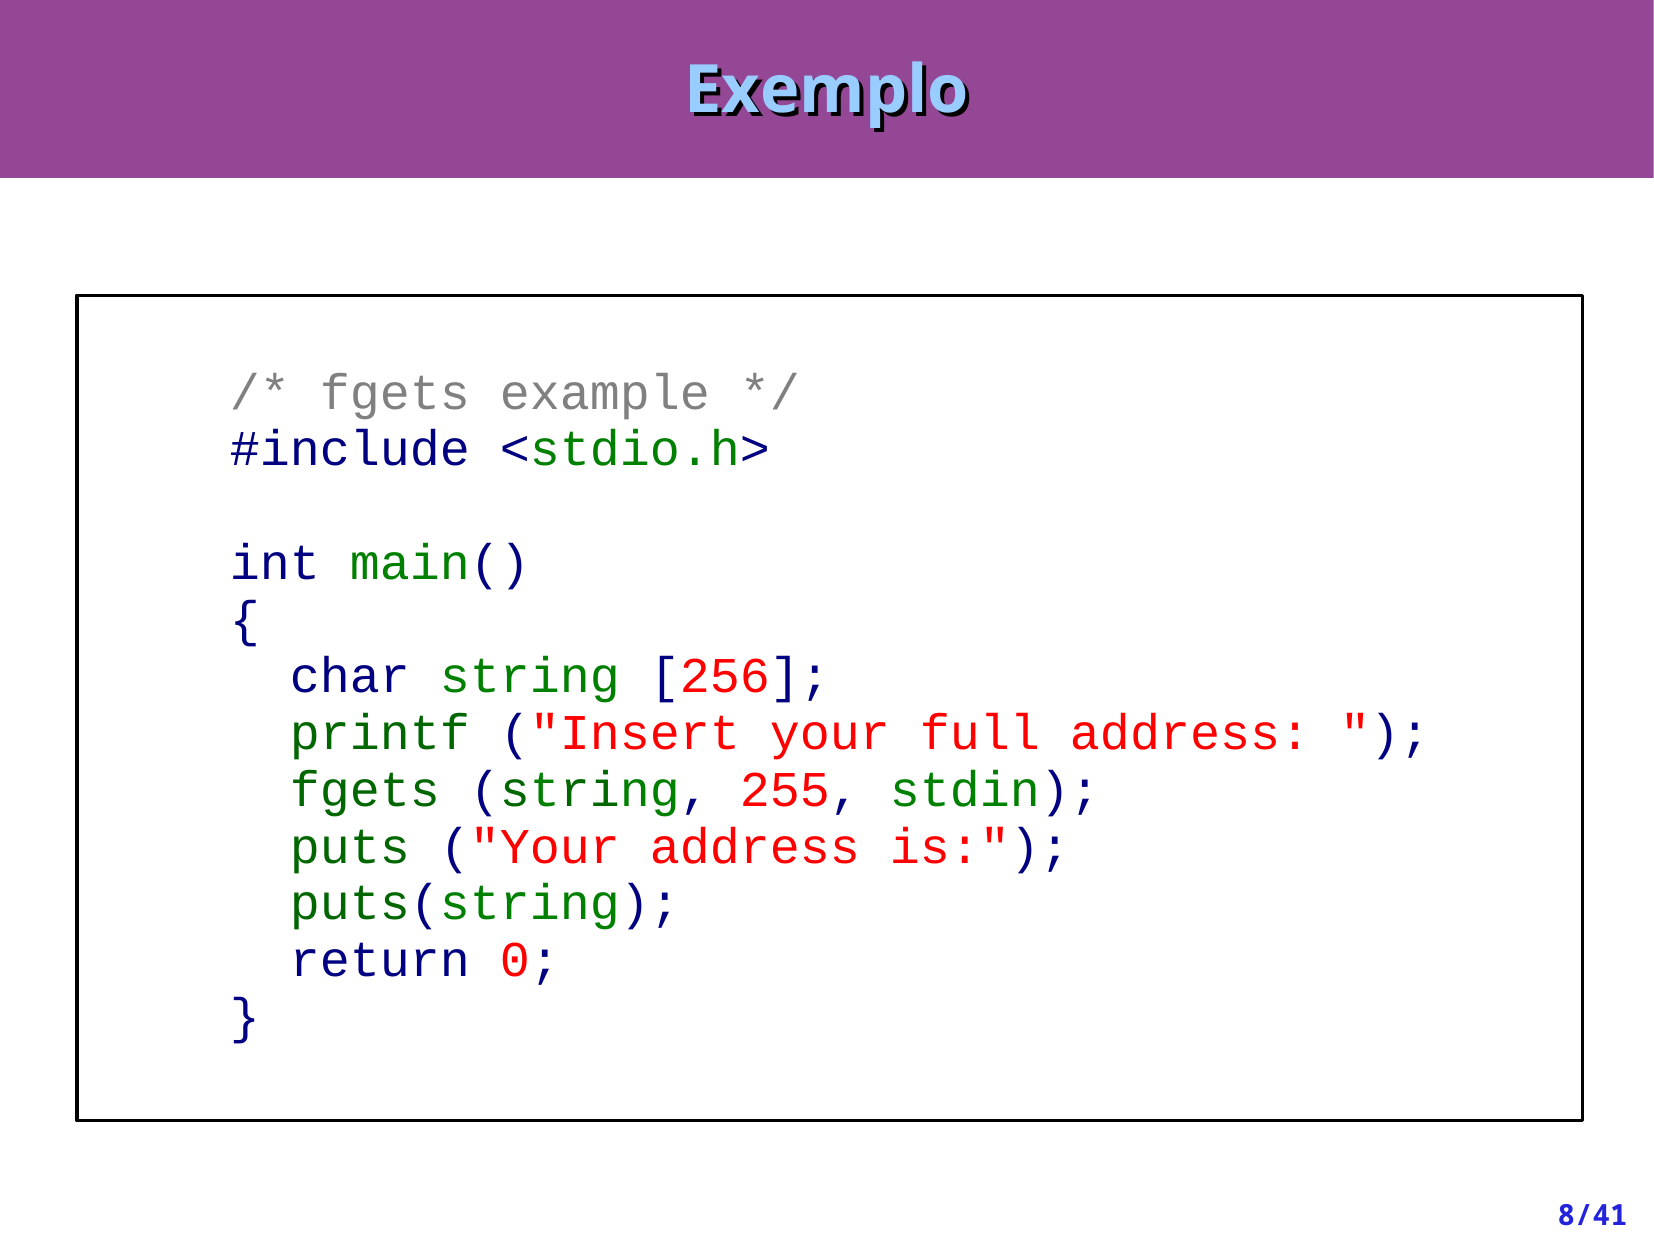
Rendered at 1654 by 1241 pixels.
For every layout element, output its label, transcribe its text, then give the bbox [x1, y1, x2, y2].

text_box /* fgets example */ #include <stdio.h> int main() { char string [256]; printf ("Insert your full address: "); fgets (string, 255, stdin); puts ("Your address is:"); puts(string); return 0; } [76, 295, 1583, 1121]
title Exemplo [82, 0, 1571, 176]
